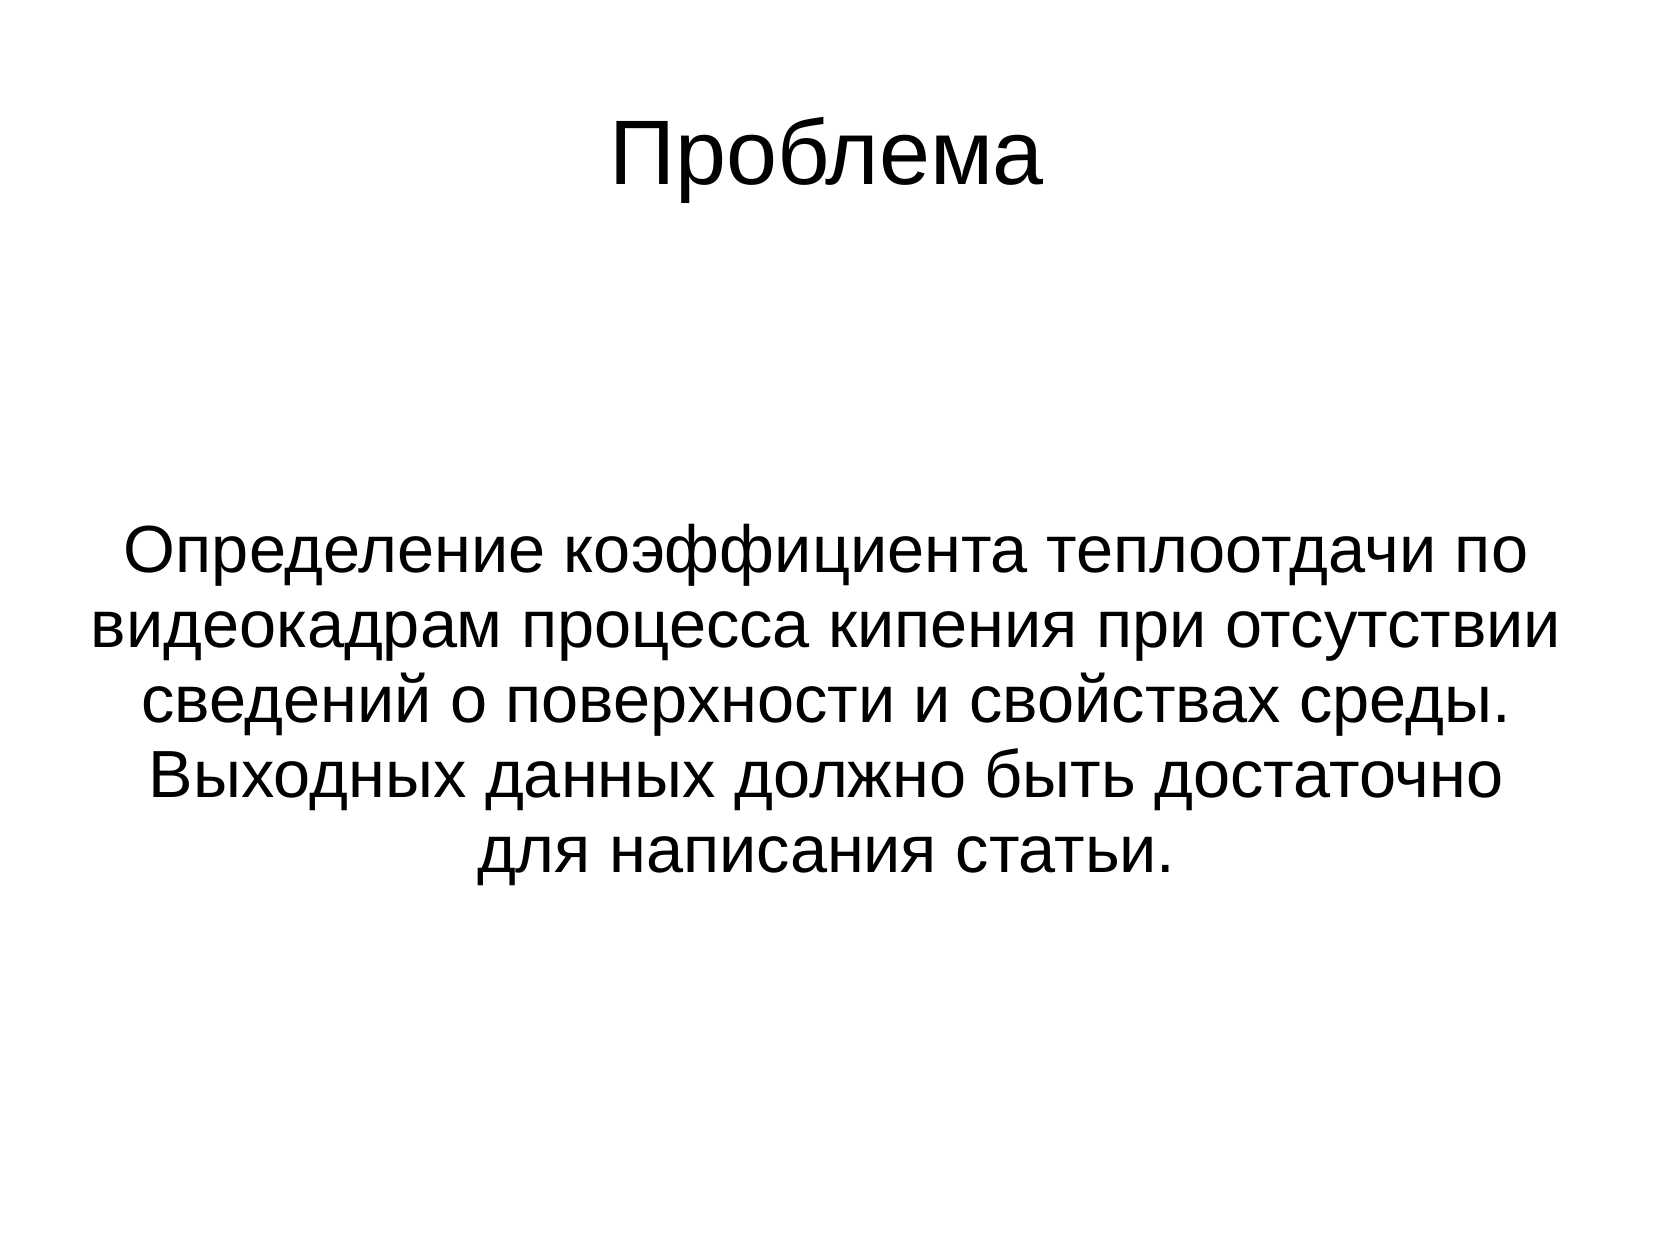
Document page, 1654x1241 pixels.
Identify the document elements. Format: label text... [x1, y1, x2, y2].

title Проблема [82, 49, 1571, 257]
subtitle Определение коэффициента теплоотдачи по видеокадрам процесса кипения при отсутствии сведений о поверхности и свойствах среды. Выходных данных должно быть достаточно для написания статьи. [82, 290, 1571, 1109]
